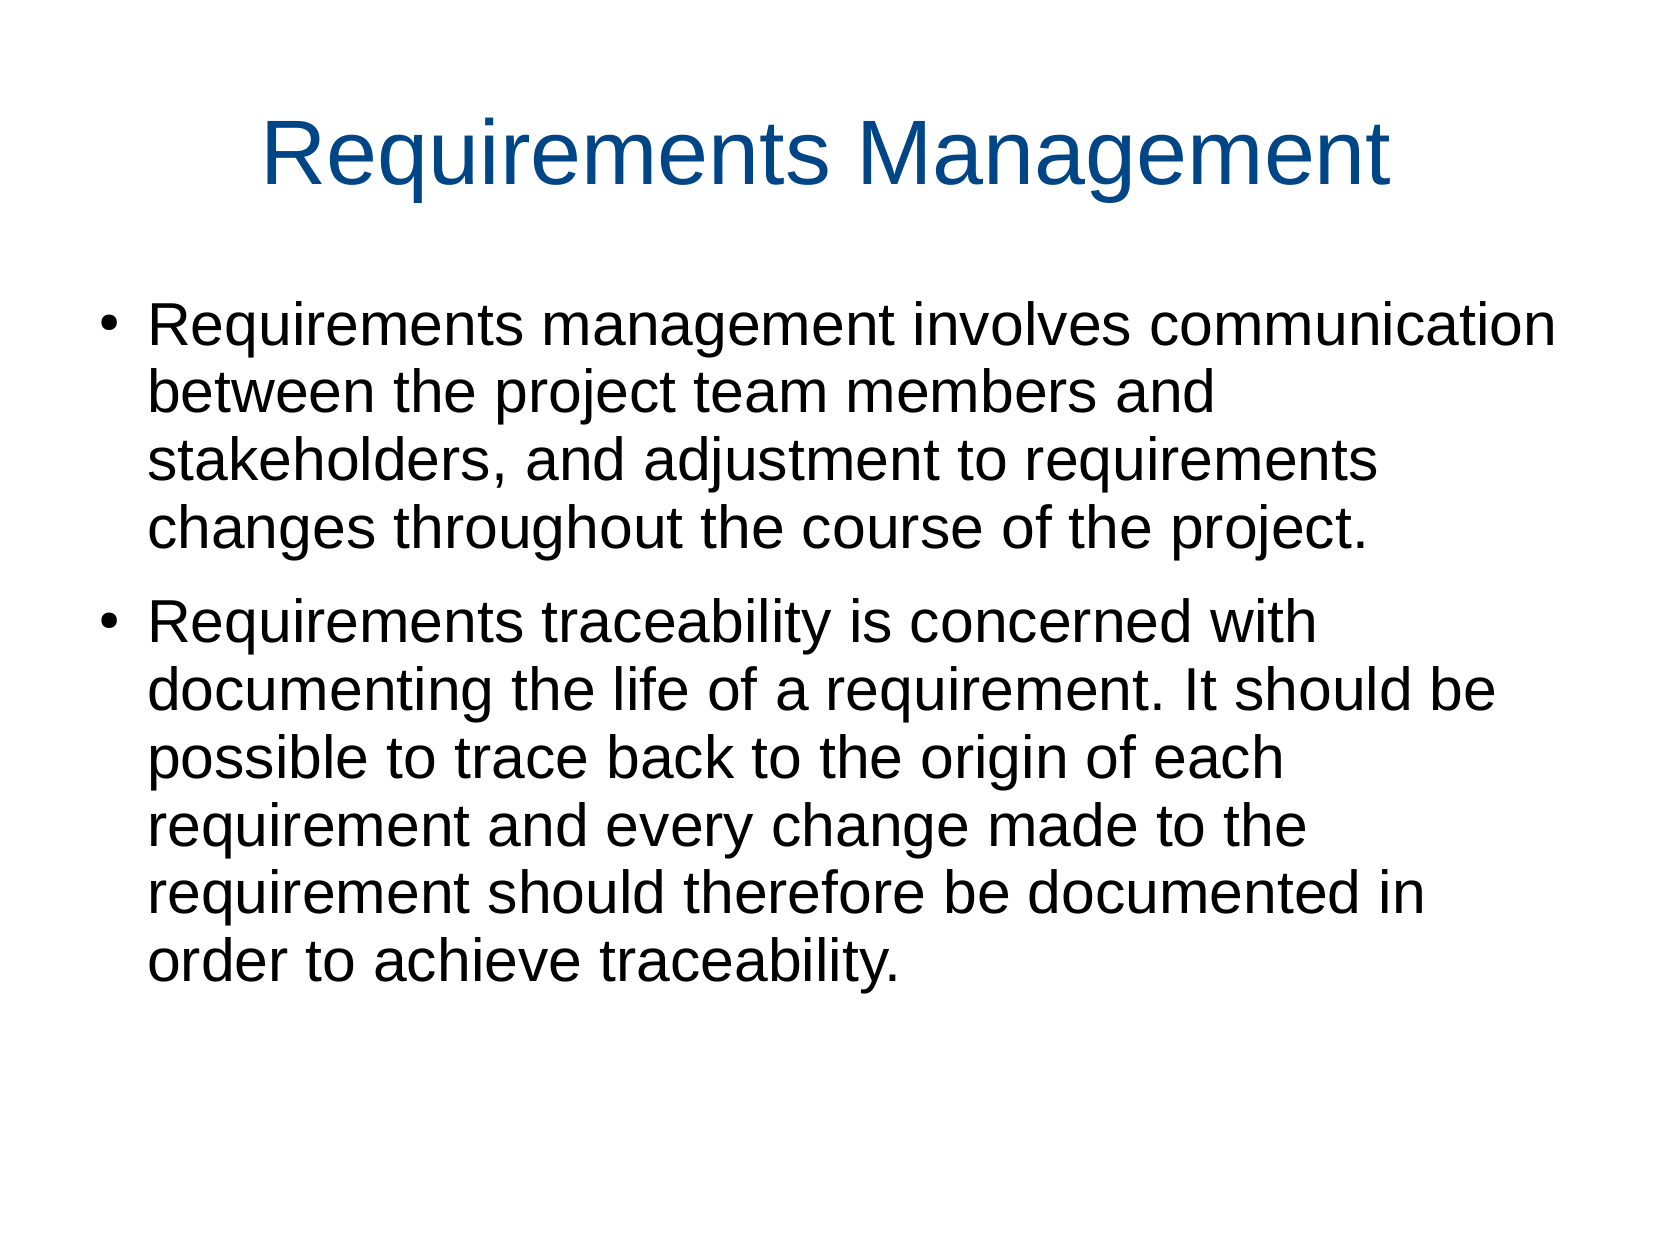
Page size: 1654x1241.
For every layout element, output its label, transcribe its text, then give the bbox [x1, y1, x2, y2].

list Requirements management involves communication between the project team members and stakeholders, and adjustment to requirements changes throughout the course of the project. Requirements traceability is concerned with documenting the life of a requirement. It should be possible to trace back to the origin of each requirement and every change made to the requirement should therefore be documented in order to achieve traceability. [82, 290, 1571, 1010]
title Requirements Management [82, 49, 1571, 257]
